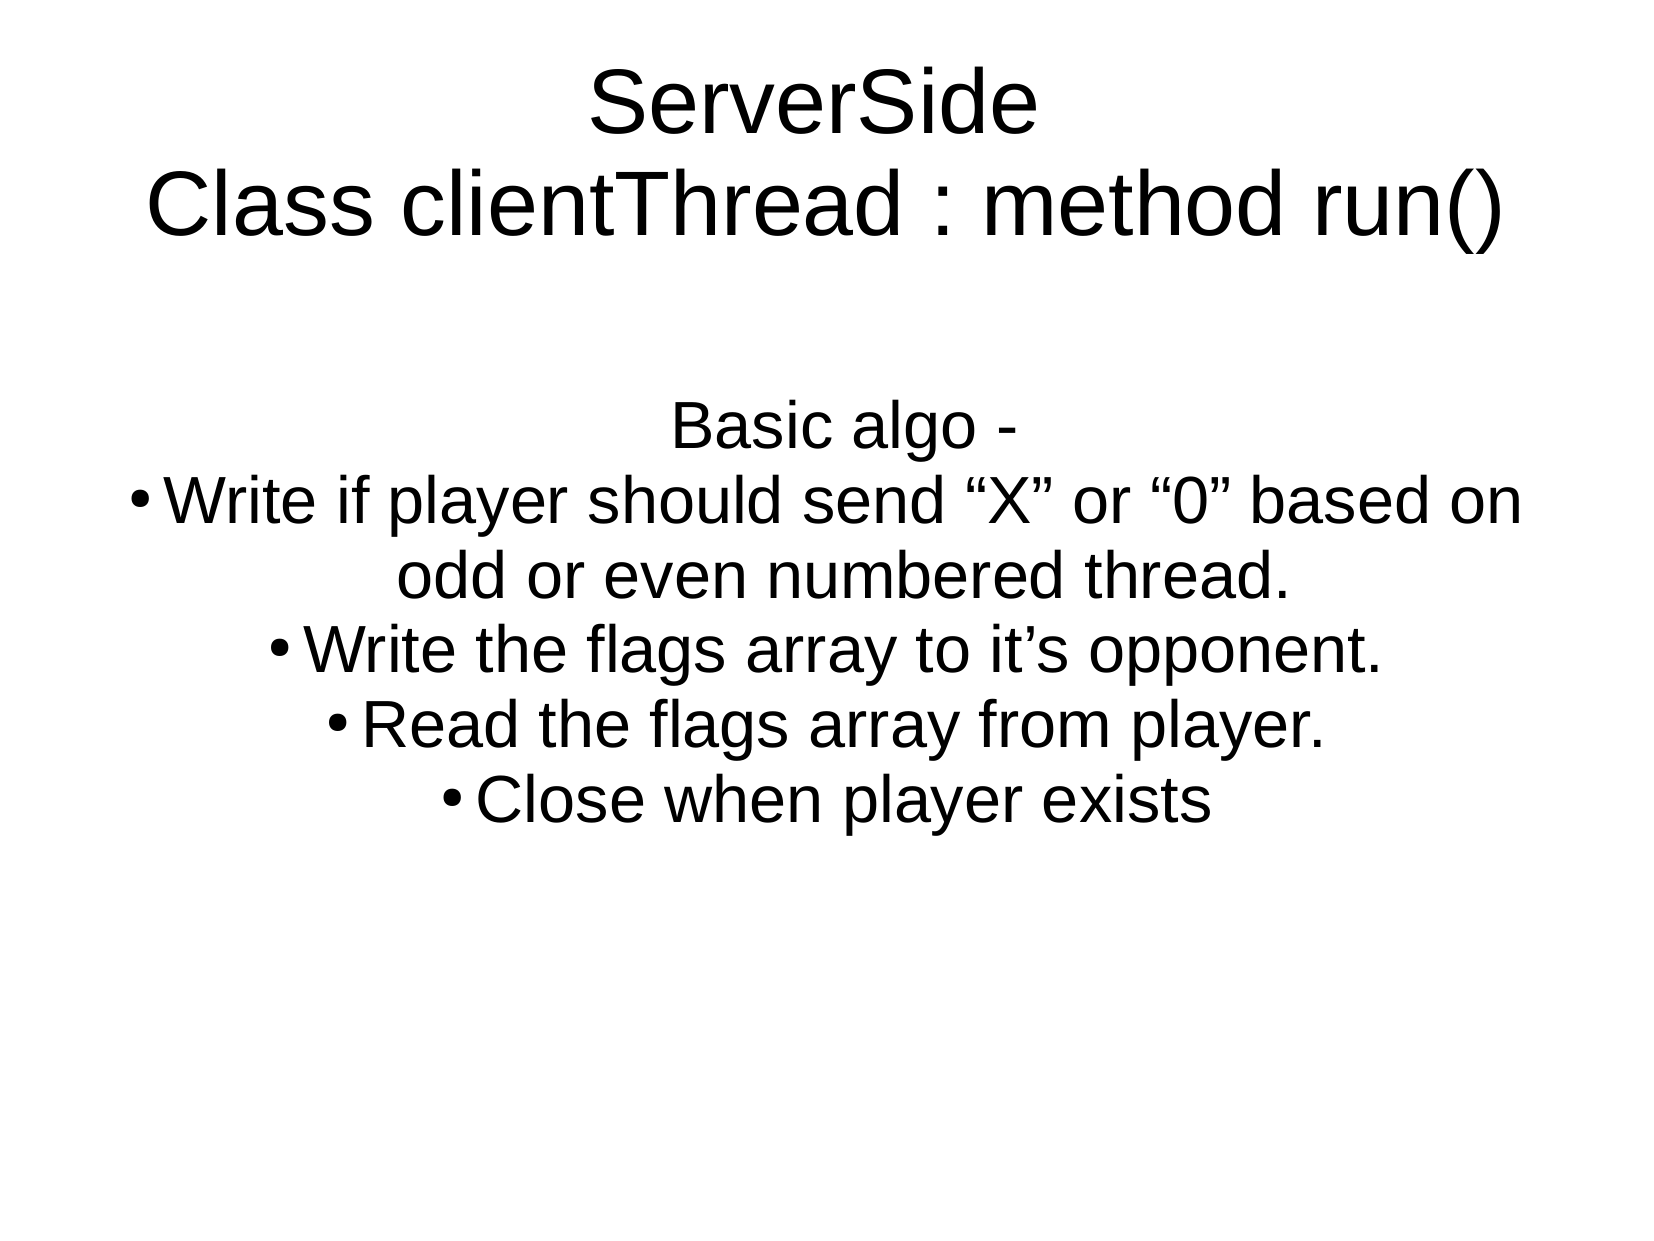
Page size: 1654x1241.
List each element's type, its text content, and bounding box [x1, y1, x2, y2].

subtitle Basic algo - Write if player should send “X” or “0” based on odd or even numbered thread. Write the flags array to it’s opponent. Read the flags array from player. Close when player exists [82, 290, 1571, 1010]
title ServerSide Class clientThread : method run() [82, 49, 1571, 257]
